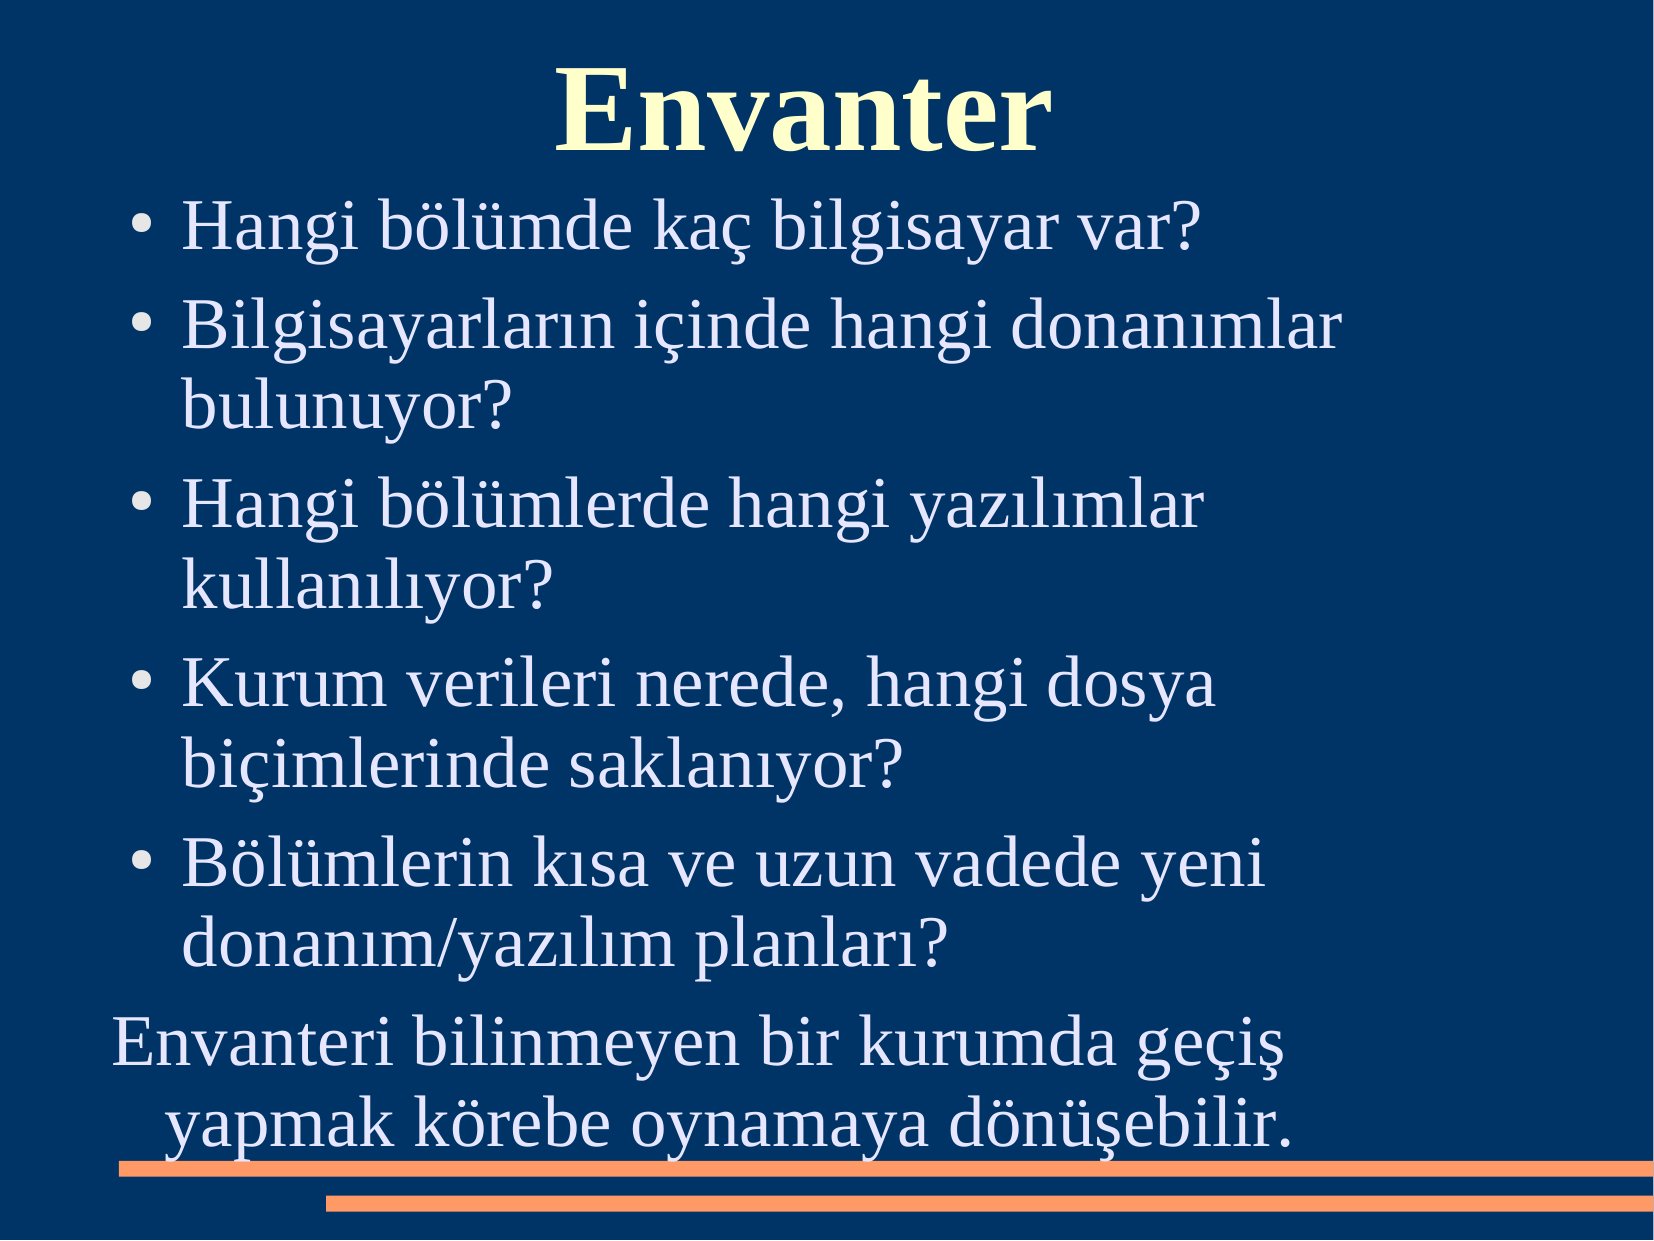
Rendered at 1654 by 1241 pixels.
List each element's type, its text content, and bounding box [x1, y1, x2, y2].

title Envanter [87, 22, 1522, 194]
list Hangi bölümde kaç bilgisayar var? Bilgisayarların içinde hangi donanımlar bulunuyor? Hangi bölümlerde hangi yazılımlar kullanılıyor? Kurum verileri nerede, hangi dosya biçimlerinde saklanıyor? Bölümlerin kısa ve uzun vadede yeni donanım/yazılım planları? Envanteri bilinmeyen bir kurumda geçiş yapmak körebe oynamaya dönüşebilir. [111, 184, 1502, 1162]
